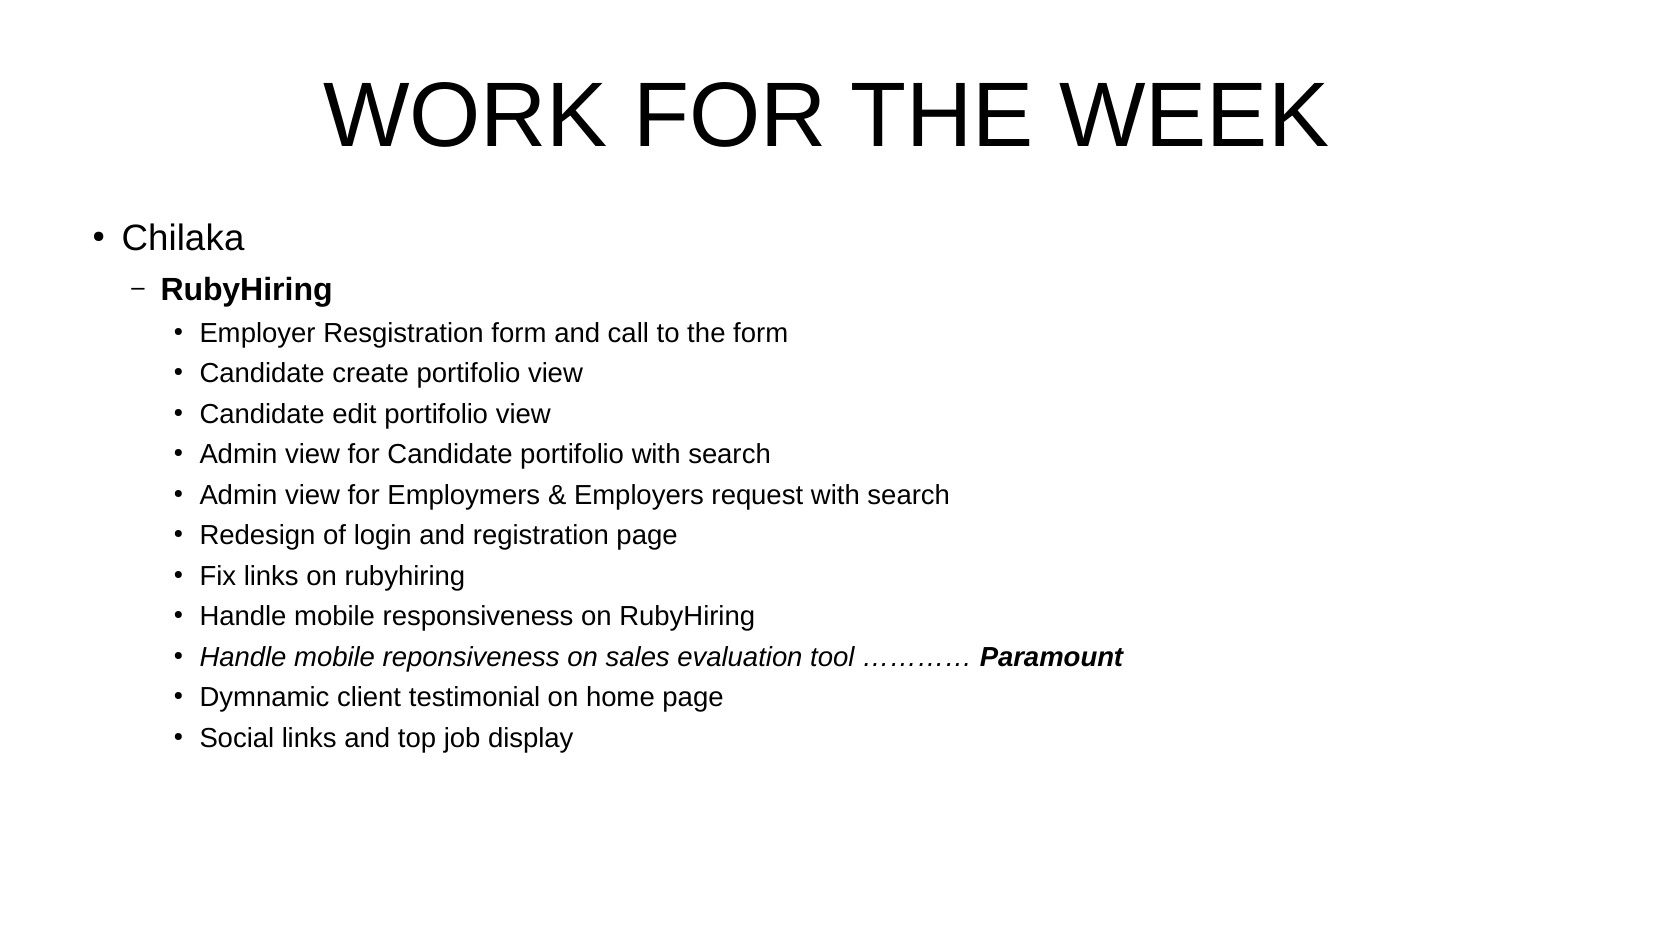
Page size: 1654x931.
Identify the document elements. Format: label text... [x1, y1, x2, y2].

list Chilaka RubyHiring Employer Resgistration form and call to the form Candidate create portifolio view Candidate edit portifolio view Admin view for Candidate portifolio with search Admin view for Employmers & Employers request with search Redesign of login and registration page Fix links on rubyhiring Handle mobile responsiveness on RubyHiring Handle mobile reponsiveness on sales evaluation tool ………… Paramount Dymnamic client testimonial on home page Social links and top job display [82, 217, 1571, 758]
title WORK FOR THE WEEK [82, 37, 1571, 193]
